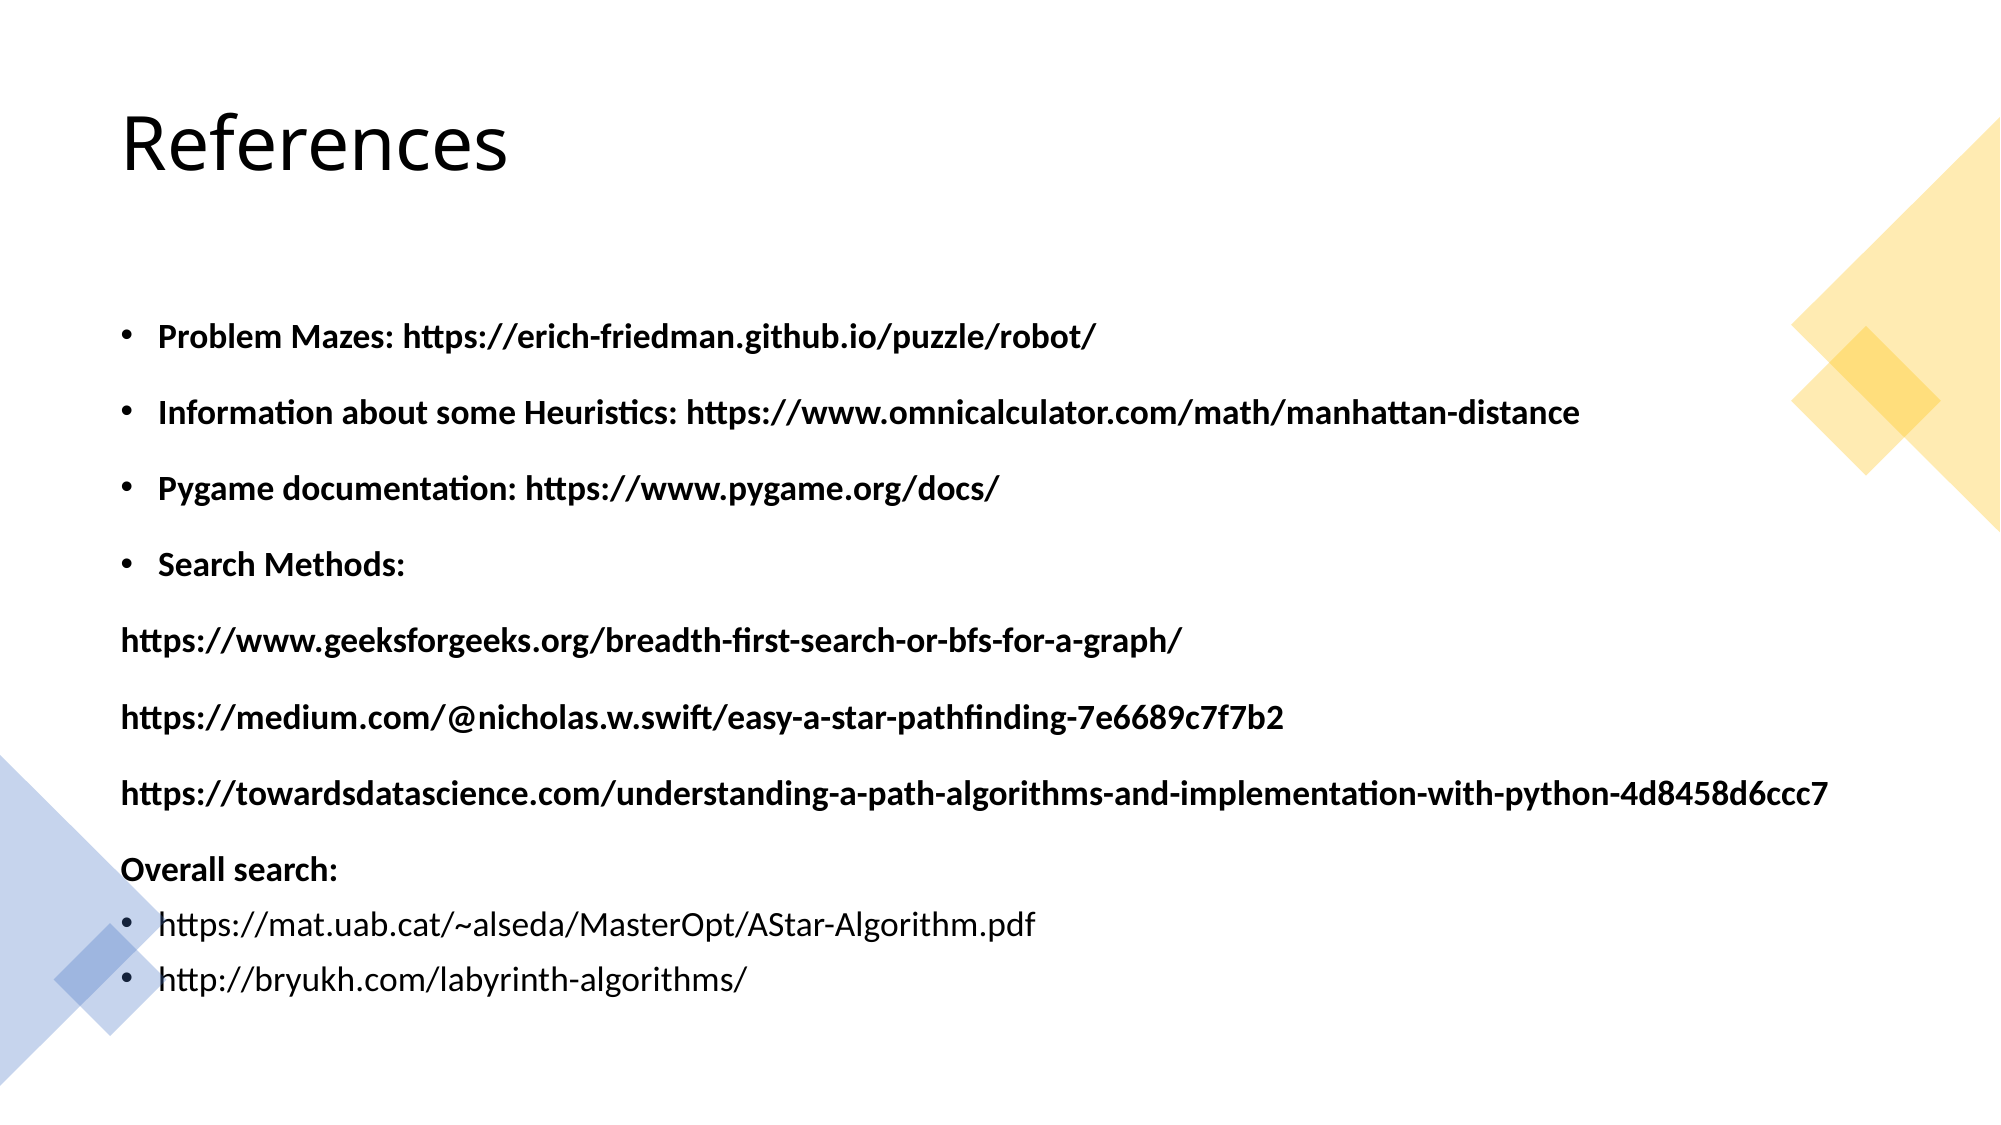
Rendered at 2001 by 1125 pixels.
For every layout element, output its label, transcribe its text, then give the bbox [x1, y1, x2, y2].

list Problem Mazes: https://erich-friedman.github.io/puzzle/robot/ Information about some Heuristics: https://www.omnicalculator.com/math/manhattan-distance Pygame documentation: https://www.pygame.org/docs/ Search Methods: https://www.geeksforgeeks.org/breadth-first-search-or-bfs-for-a-graph/ https://medium.com/@nicholas.w.swift/easy-a-star-pathfinding-7e6689c7f7b2 https://towardsdatascience.com/understanding-a-path-algorithms-and-implementation-with-python-4d8458d6ccc7 Overall search: https://mat.uab.cat/~alseda/MasterOpt/AStar-Algorithm.pdf http://bryukh.com/labyrinth-algorithms/ [105, 292, 1895, 1014]
title References [105, 52, 1895, 240]
text_box [0, 0, 2000, 1125]
